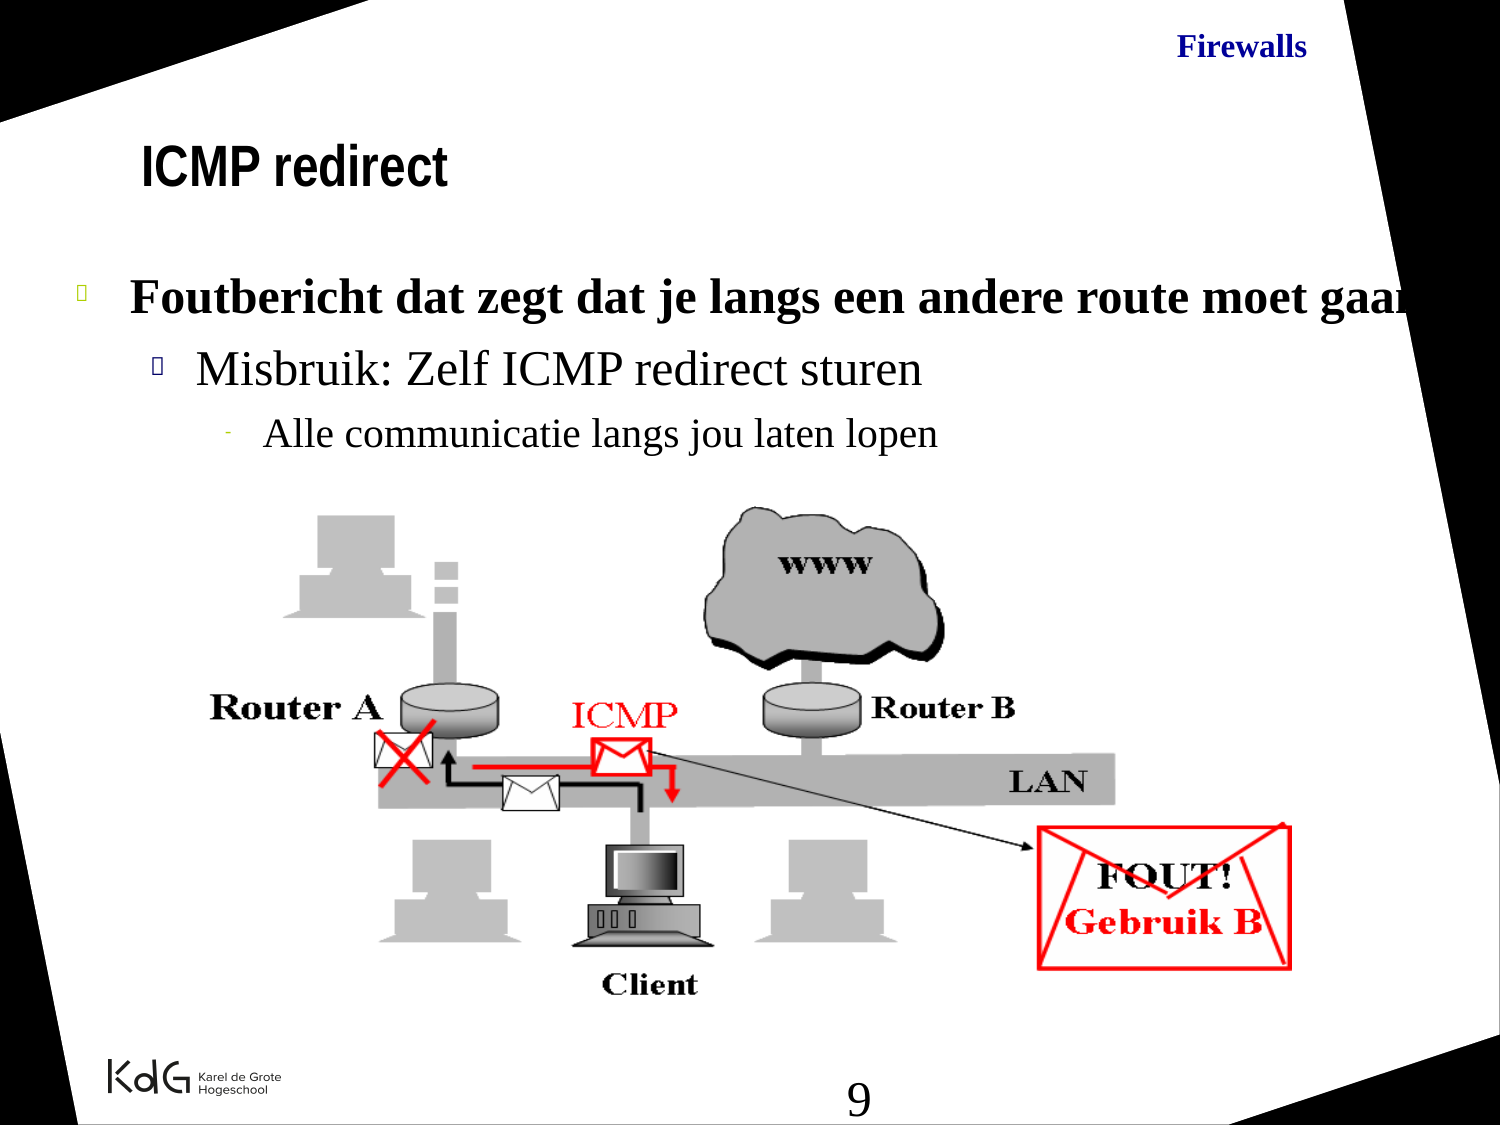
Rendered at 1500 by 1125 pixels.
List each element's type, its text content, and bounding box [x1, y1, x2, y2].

picture [108, 1059, 281, 1096]
text_box Foutbericht dat zegt dat je langs een andere route moet gaan Misbruik: Zelf ICMP redirect sturen Alle communicatie langs jou laten lopen [75, 263, 1425, 1006]
text_box ICMP redirect [141, 72, 1447, 253]
picture [195, 506, 1292, 1008]
